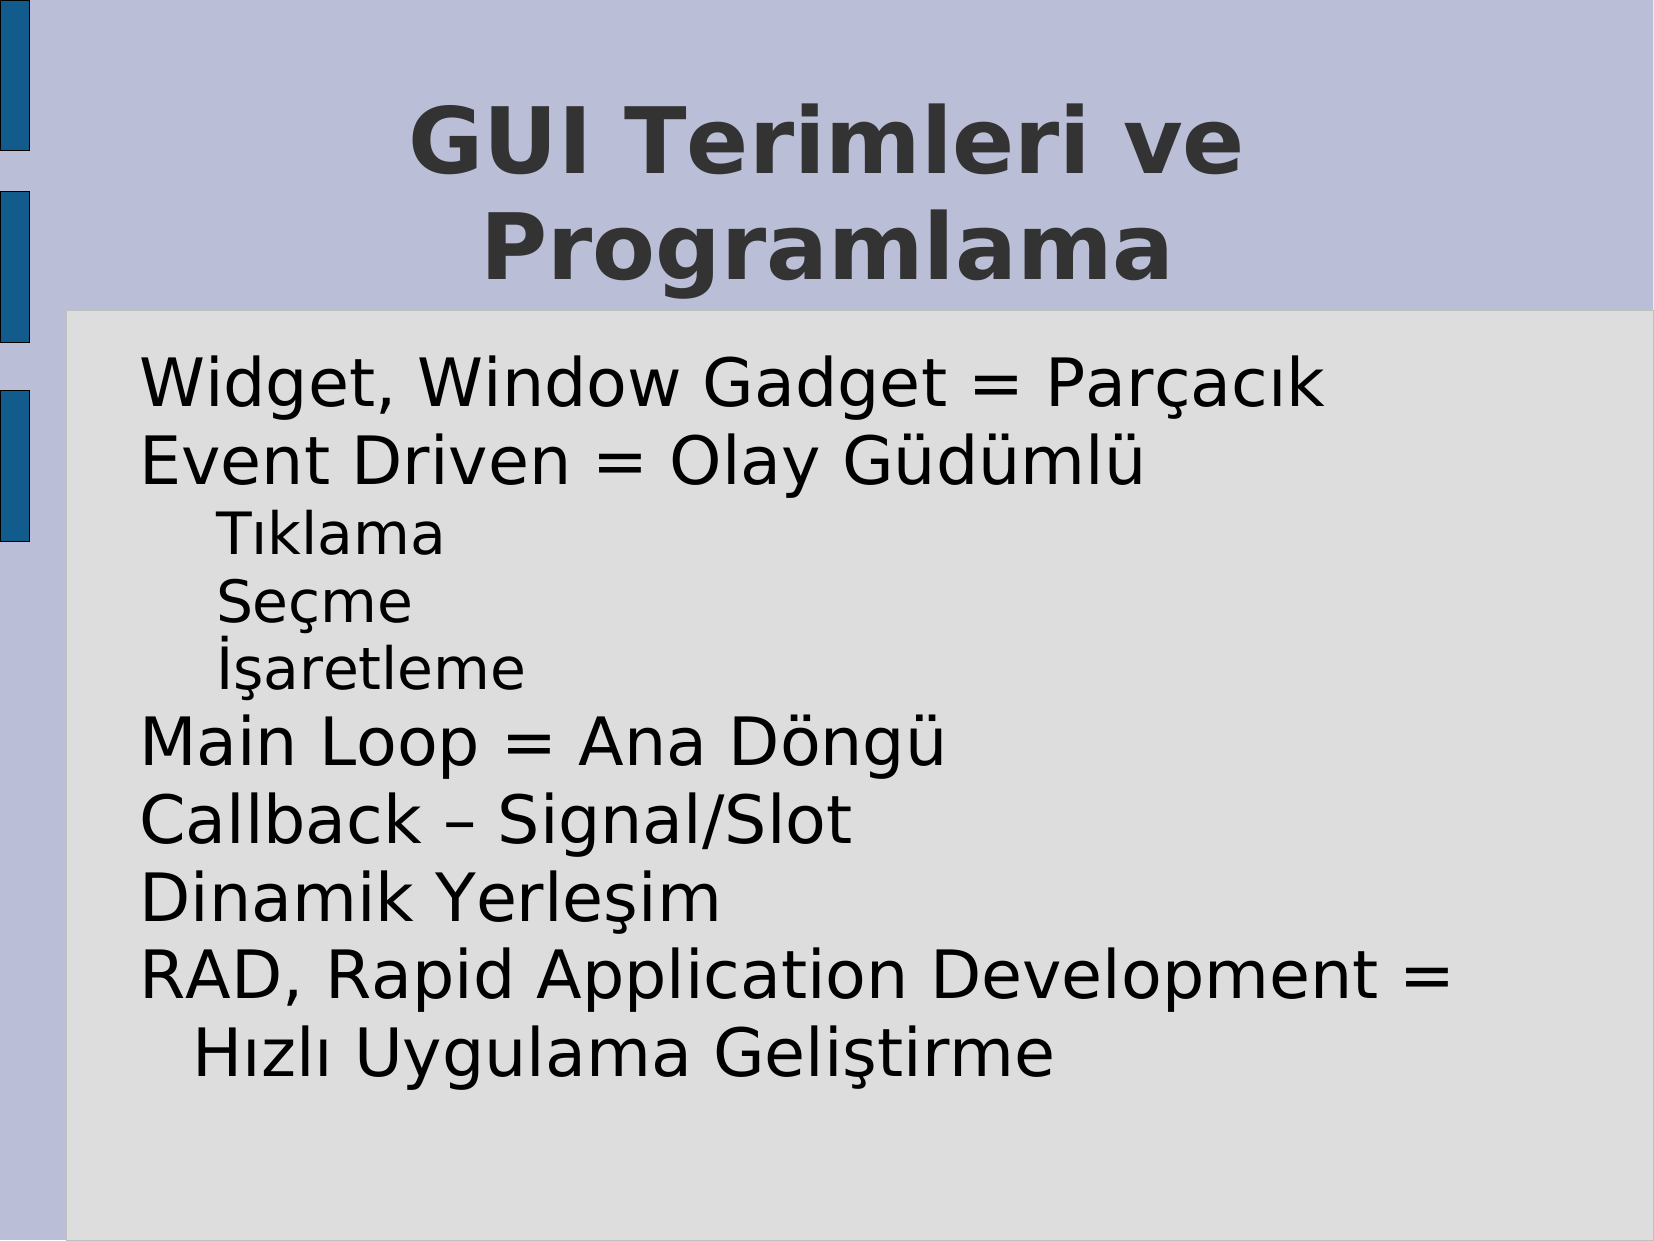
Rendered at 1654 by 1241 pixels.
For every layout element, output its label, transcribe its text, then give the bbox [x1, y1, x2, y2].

list Widget, Window Gadget = Parçacık Event Driven = Olay Güdümlü Tıklama Seçme İşaretleme Main Loop = Ana Döngü Callback – Signal/Slot Dinamik Yerleşim RAD, Rapid Application Development = Hızlı Uygulama Geliştirme [121, 344, 1534, 1093]
title GUI Terimleri ve Programlama [121, 87, 1534, 302]
